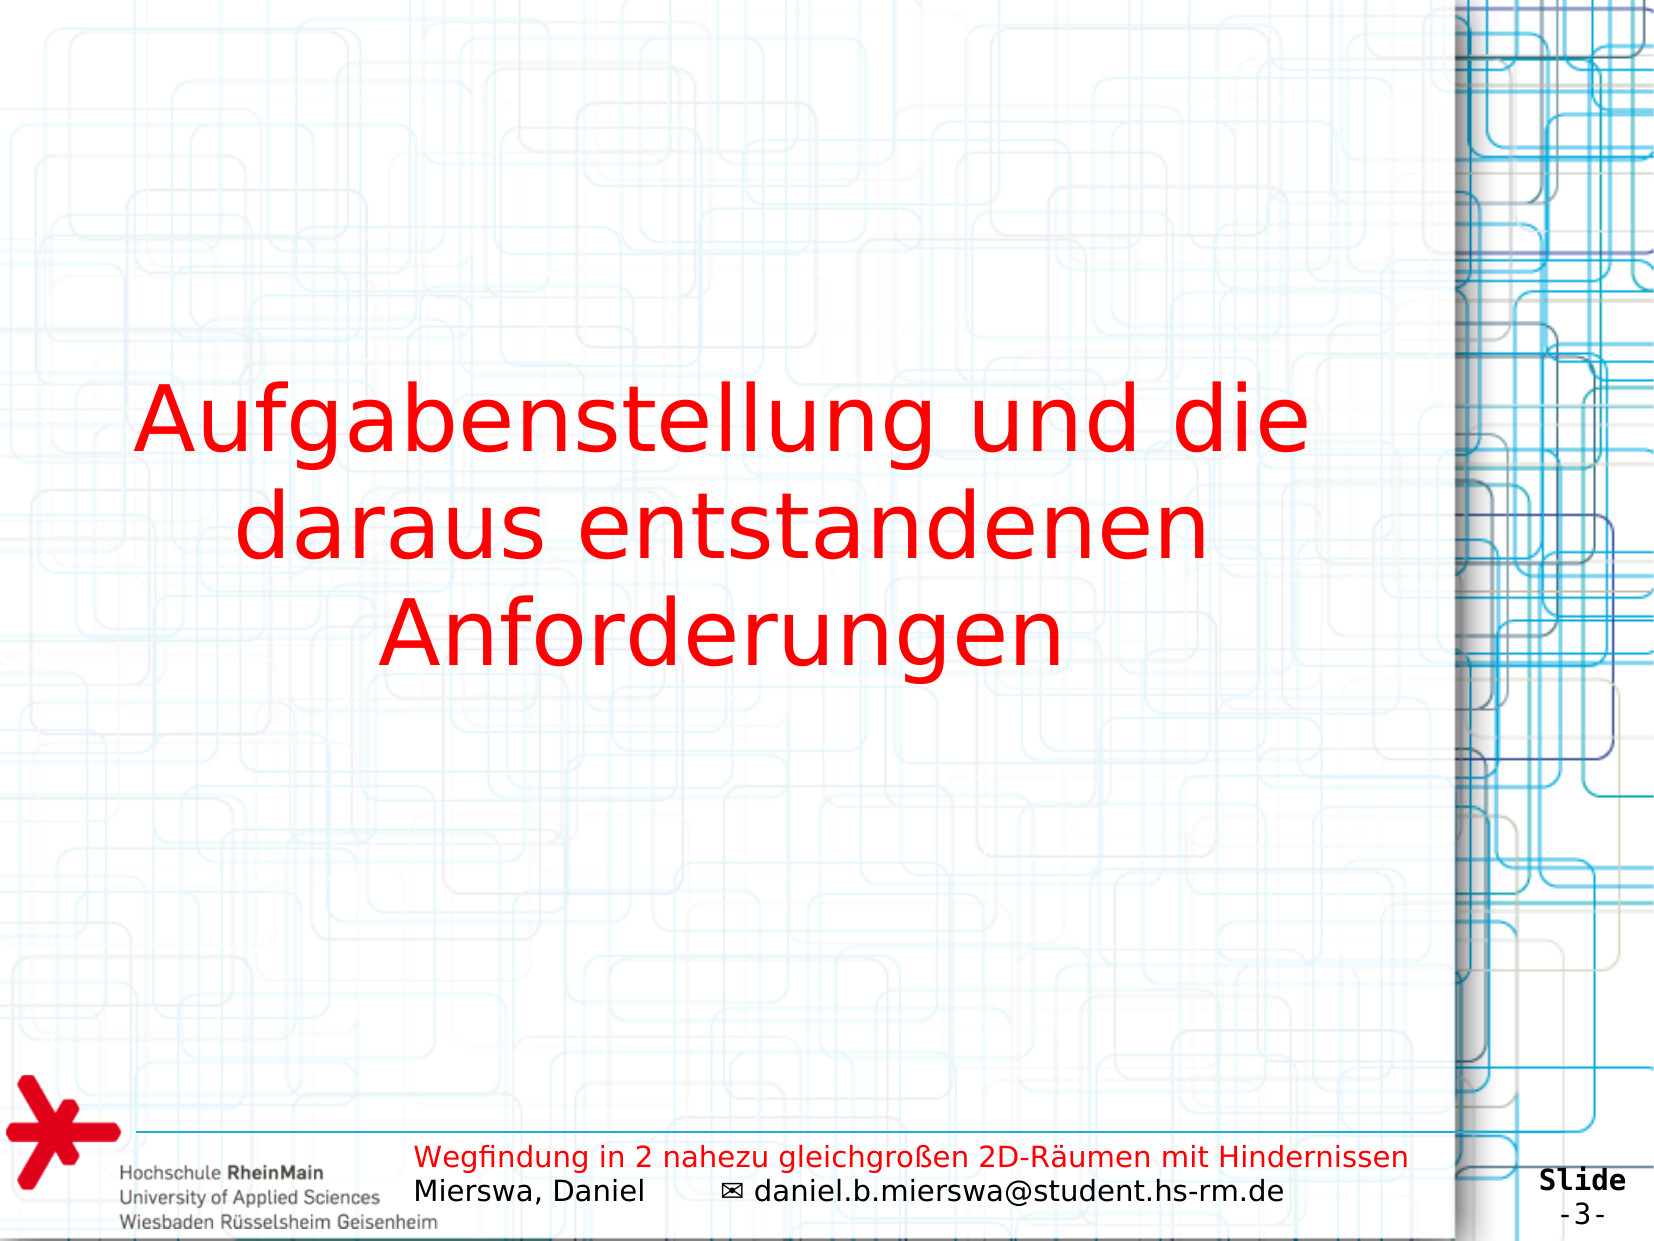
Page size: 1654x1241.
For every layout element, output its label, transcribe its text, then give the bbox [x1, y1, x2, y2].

picture [0, 0, 1654, 1241]
title Aufgabenstellung und die daraus entstandenen Anforderungen [29, 366, 1418, 688]
